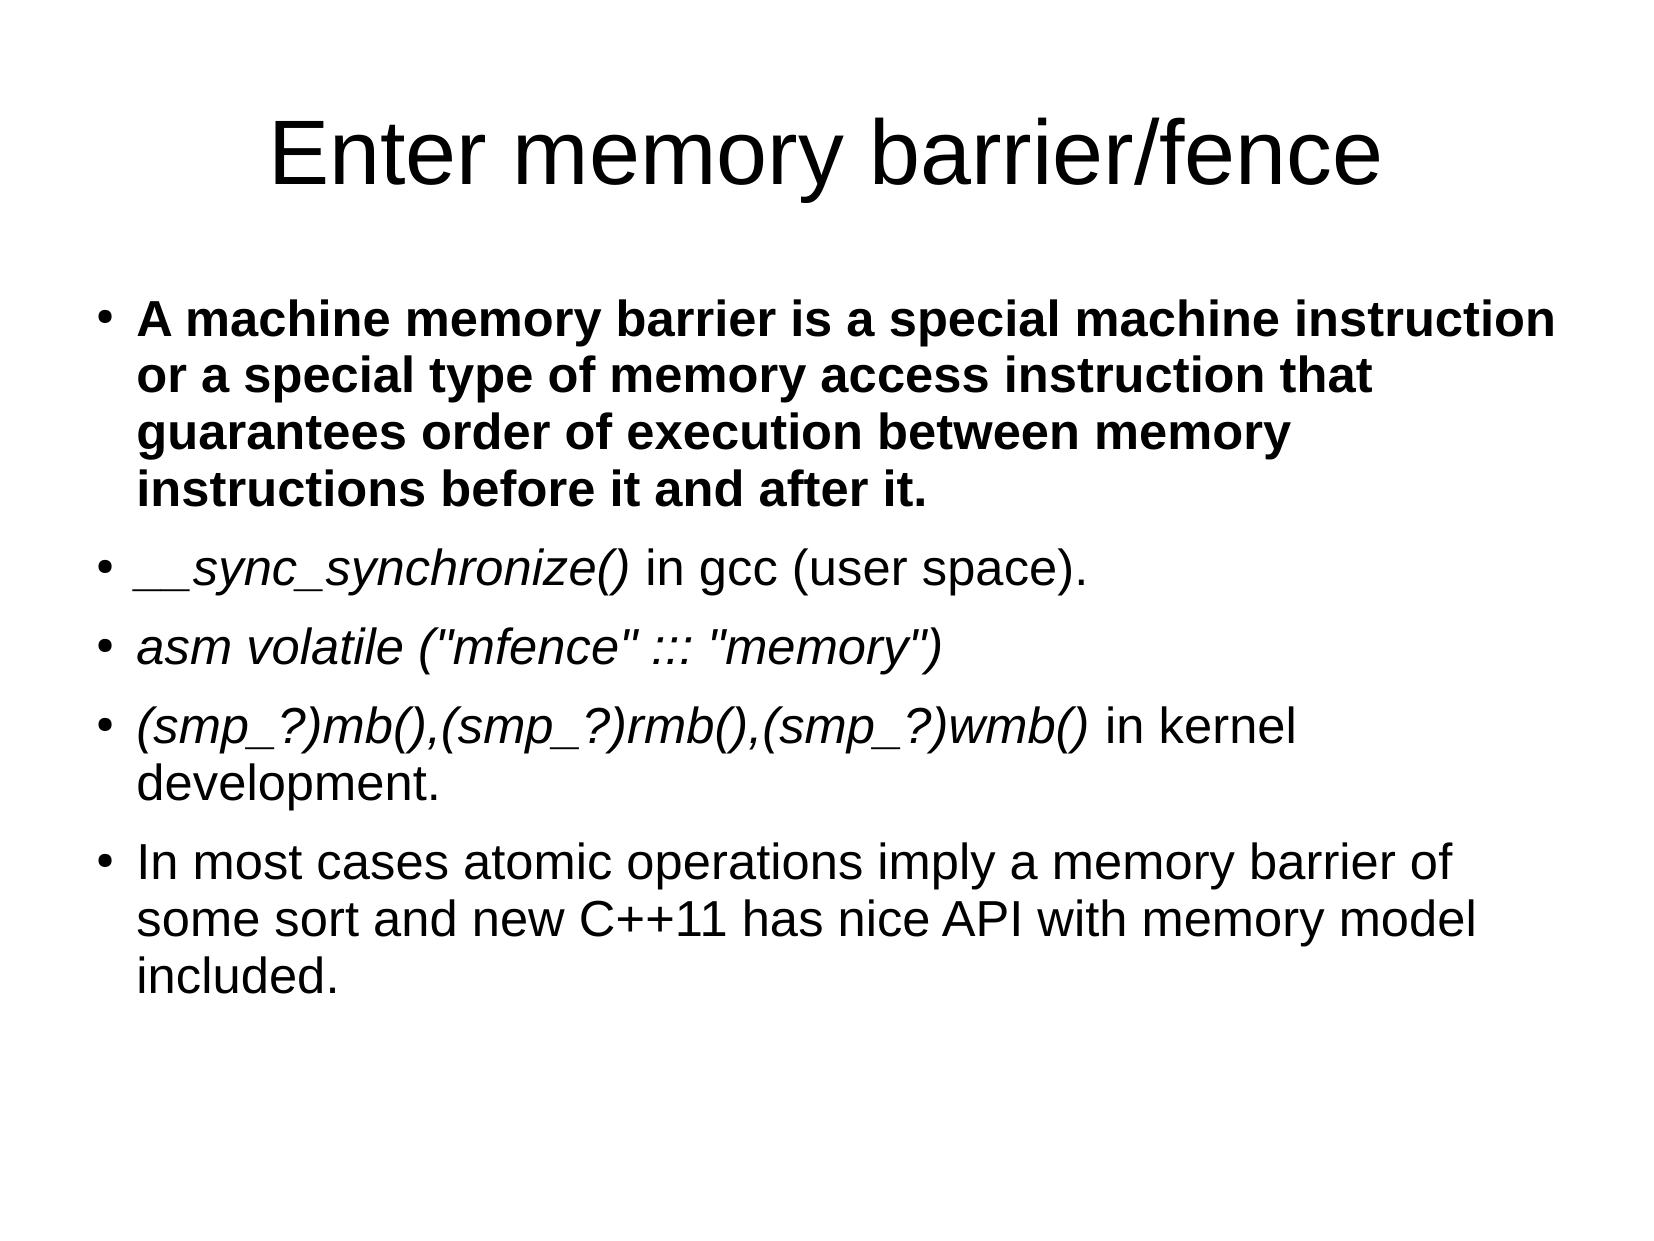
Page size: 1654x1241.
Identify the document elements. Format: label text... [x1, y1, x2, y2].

list A machine memory barrier is a special machine instruction or a special type of memory access instruction that guarantees order of execution between memory instructions before it and after it. __sync_synchronize() in gcc (user space). asm volatile ("mfence" ::: "memory") (smp_?)mb(),(smp_?)rmb(),(smp_?)wmb() in kernel development. In most cases atomic operations imply a memory barrier of some sort and new C++11 has nice API with memory model included. [82, 290, 1571, 1010]
title Enter memory barrier/fence [82, 49, 1571, 257]
